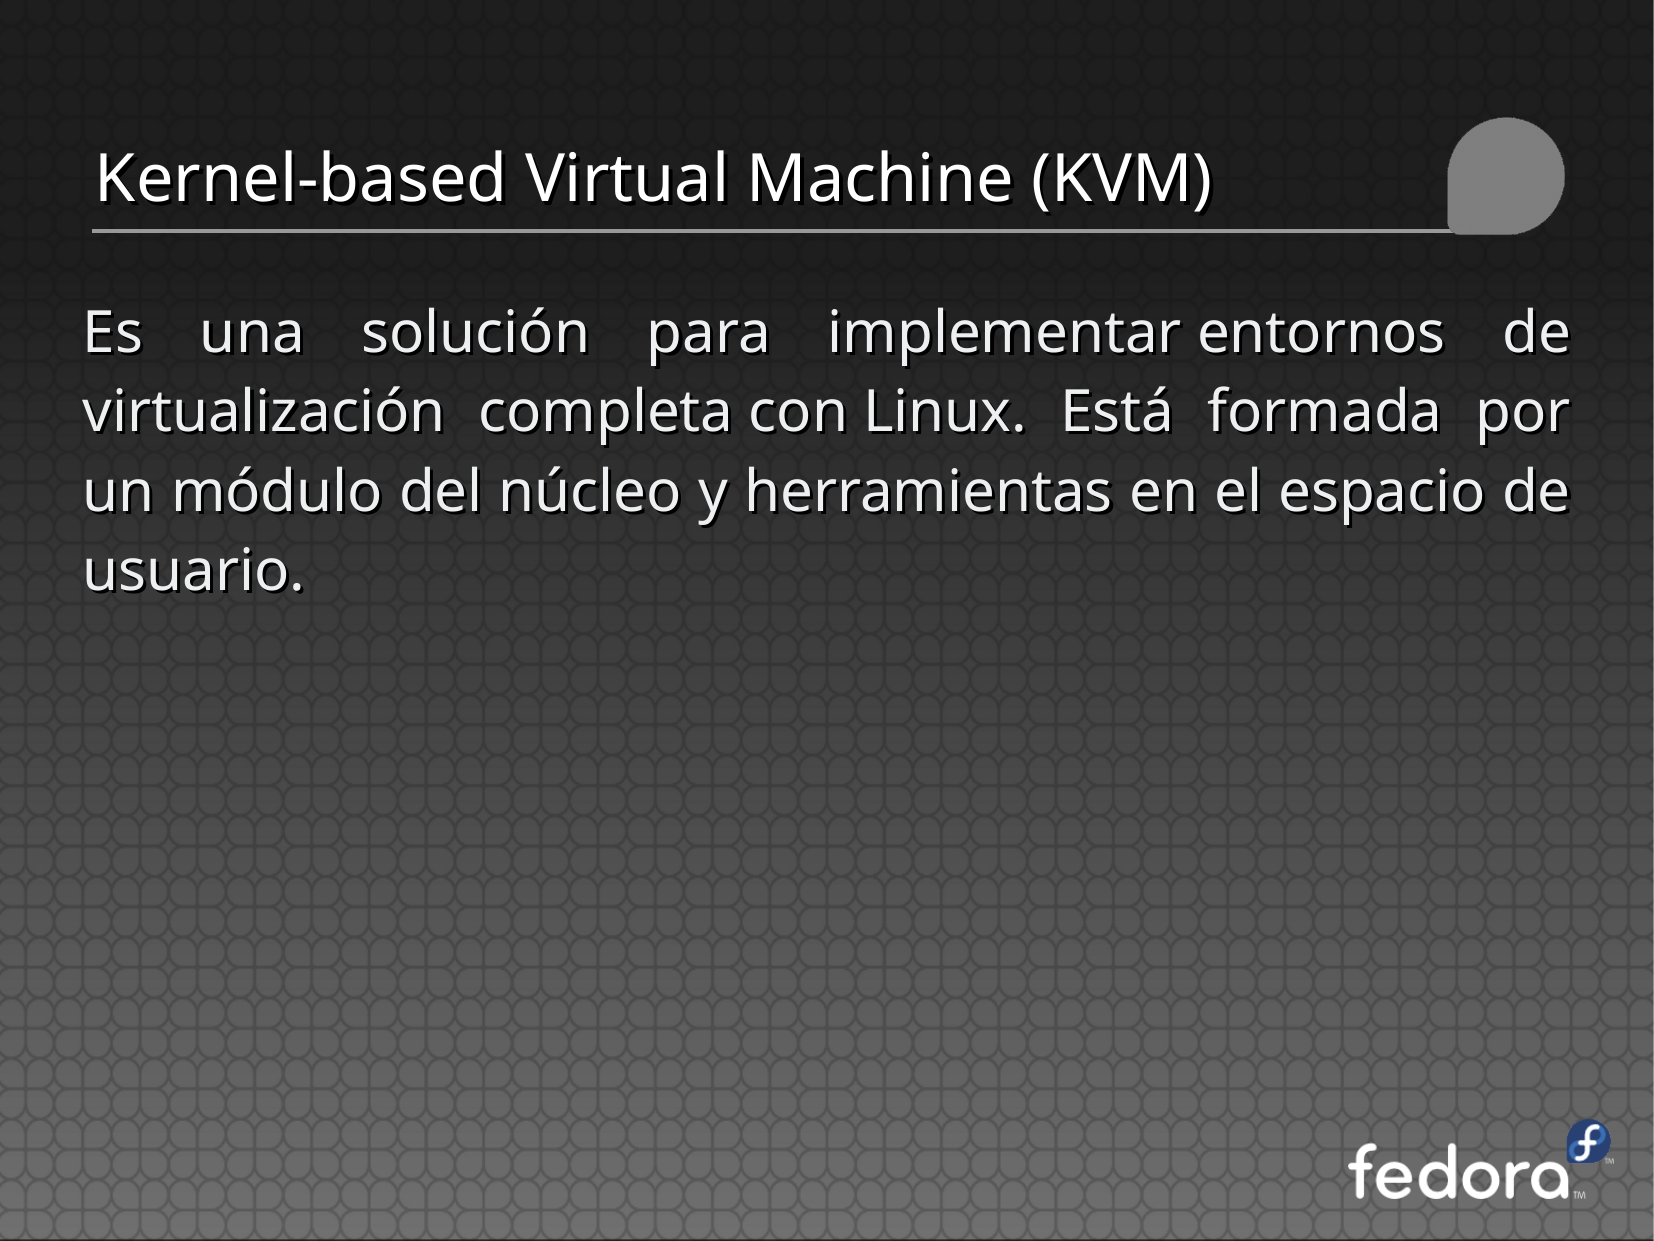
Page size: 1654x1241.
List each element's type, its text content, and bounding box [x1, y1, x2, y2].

title Kernel-based Virtual Machine (KVM) [94, 100, 1426, 251]
list Es una solución para implementar entornos de virtualización completa con Linux. Está formada por un módulo del núcleo y herramientas en el espacio de usuario. [82, 290, 1571, 1094]
picture [0, 0, 1654, 1241]
